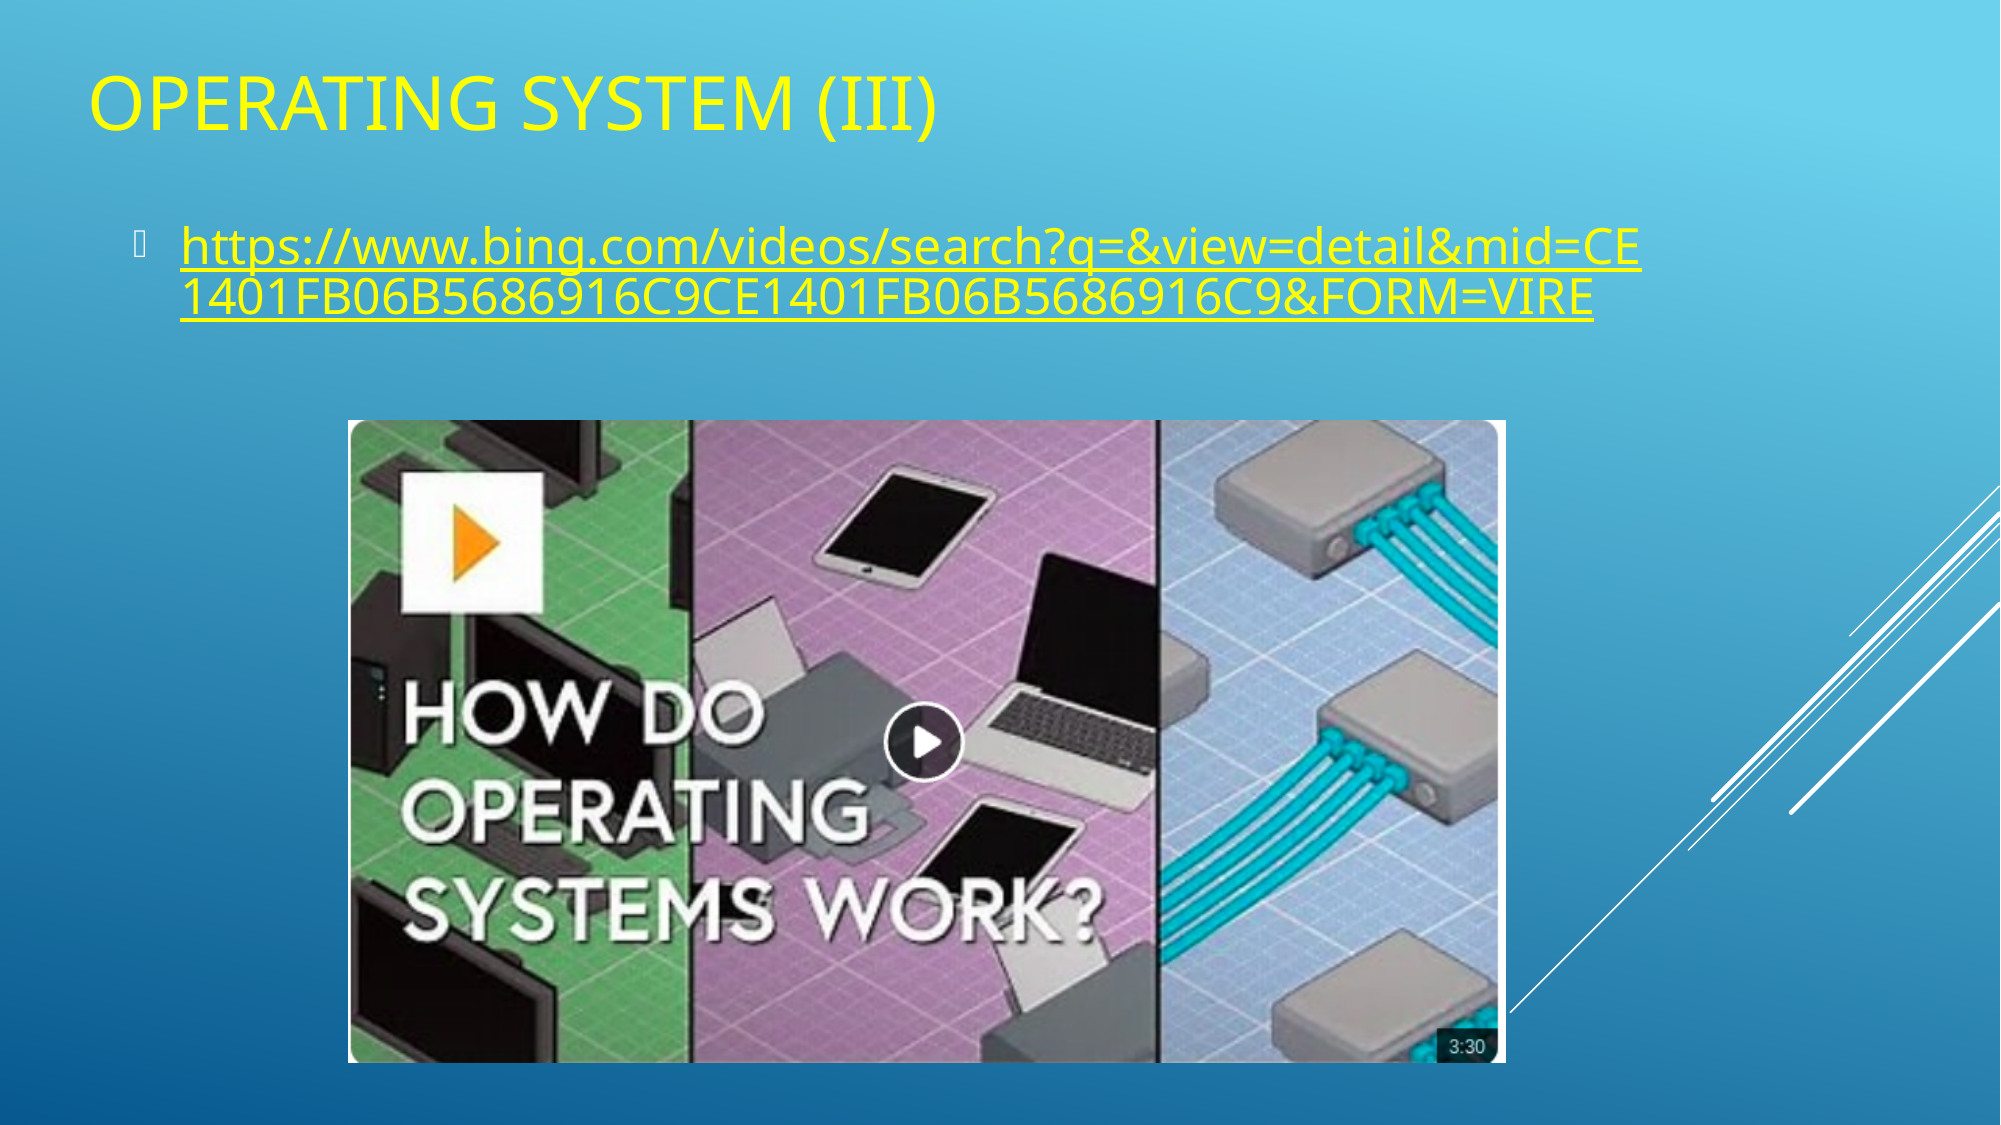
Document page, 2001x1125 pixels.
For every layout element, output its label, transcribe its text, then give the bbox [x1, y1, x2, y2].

list https://www.bing.com/videos/search?q=&view=detail&mid=CE1401FB06B5686916C9CE1401FB06B5686916C9&FORM=VIRE [118, 206, 1670, 416]
picture [348, 420, 1506, 1063]
title Operating system (III) [72, 16, 1853, 185]
